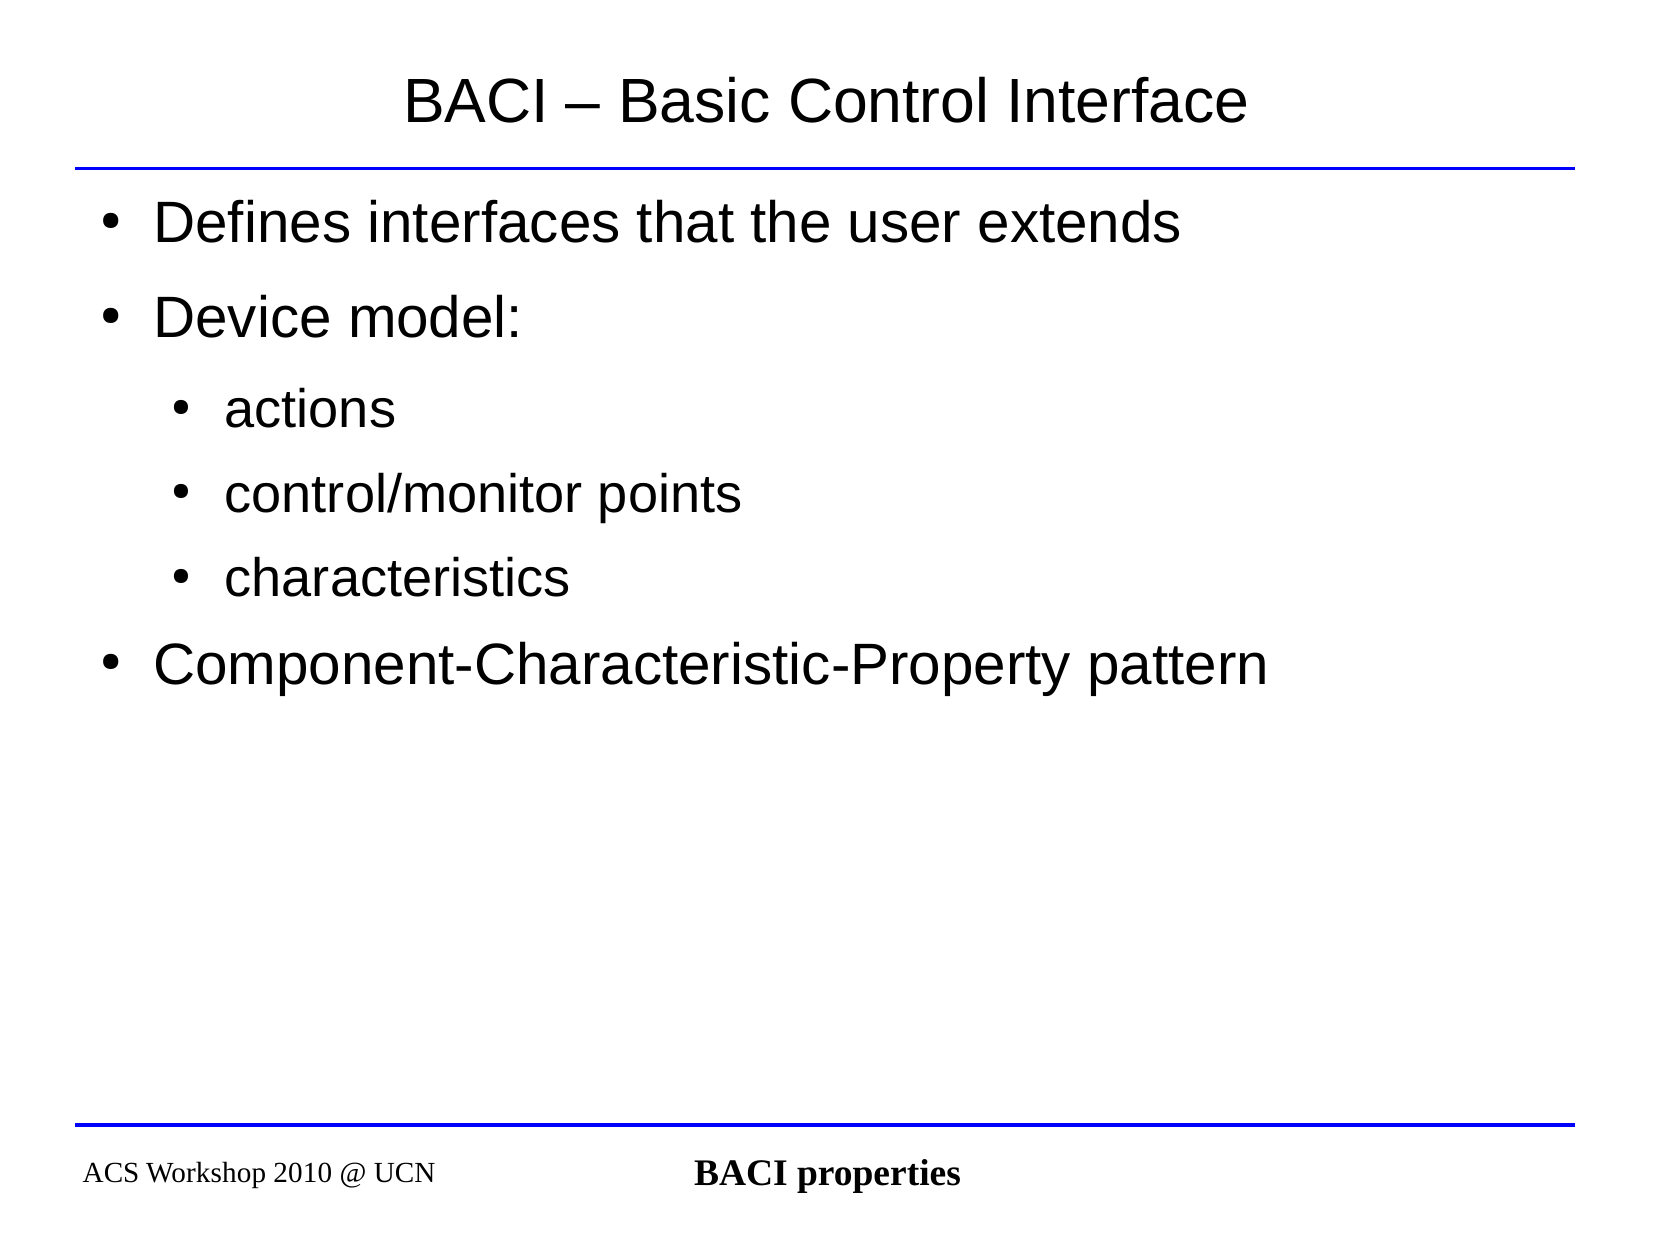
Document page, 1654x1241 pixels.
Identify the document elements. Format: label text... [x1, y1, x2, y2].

list Defines interfaces that the user extends Device model: actions control/monitor points characteristics Component-Characteristic-Property pattern [82, 189, 1571, 1088]
title BACI – Basic Control Interface [82, 31, 1571, 170]
